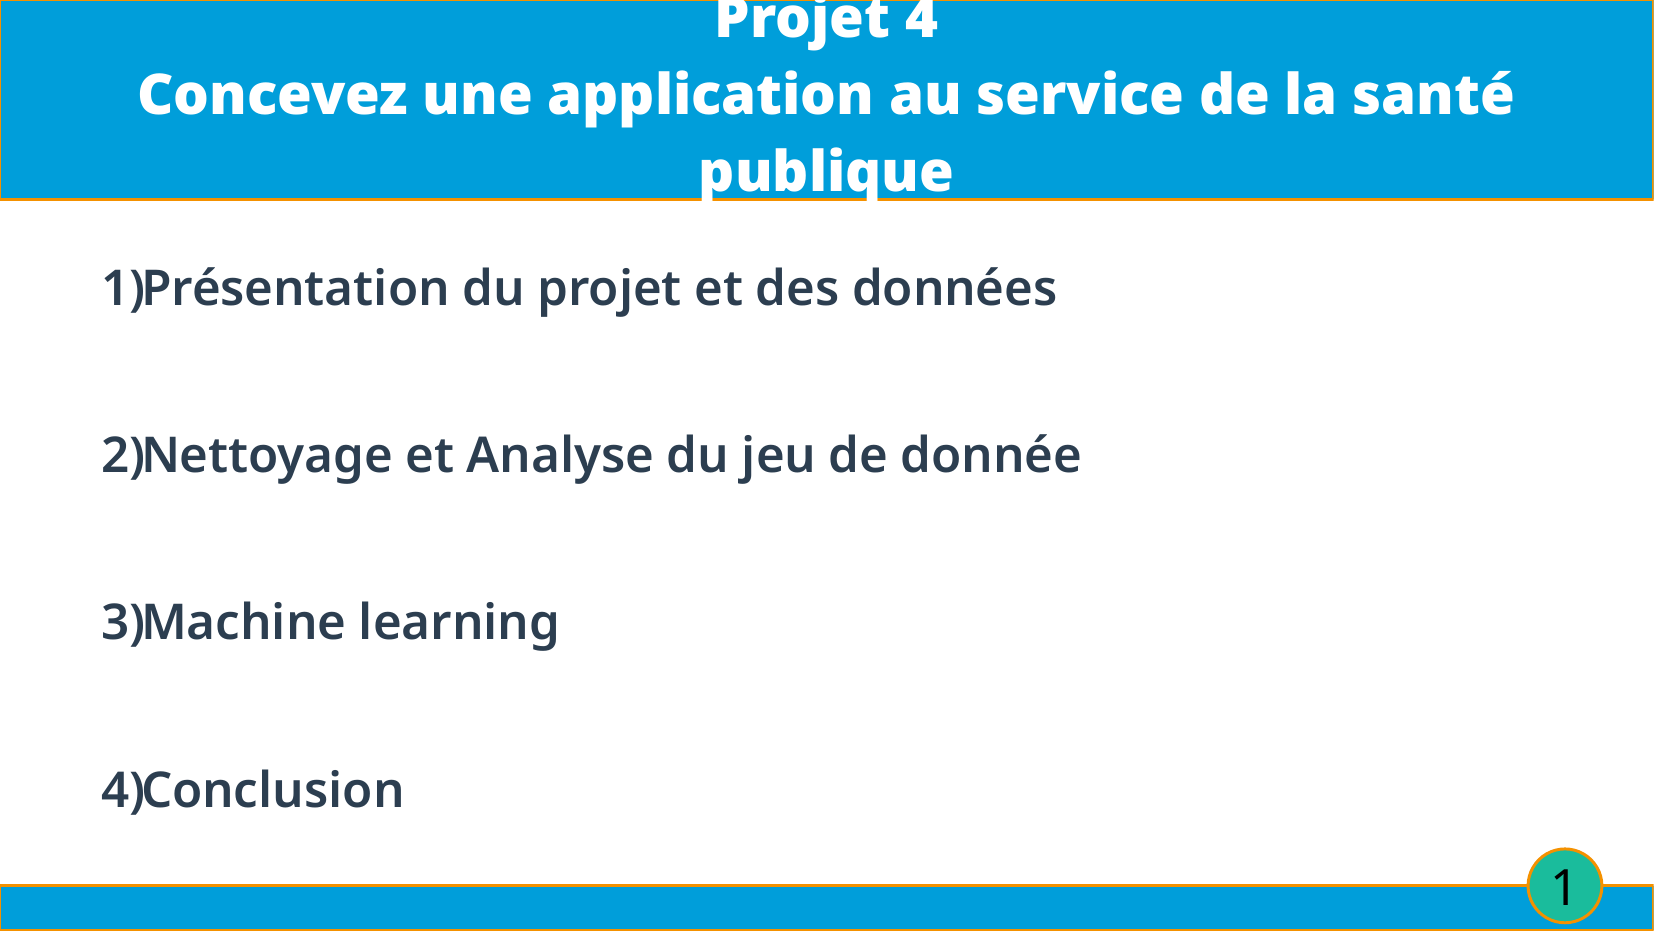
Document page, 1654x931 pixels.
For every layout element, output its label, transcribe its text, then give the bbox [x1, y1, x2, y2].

title Projet 4 Concevez une application au service de la santé publique [82, 0, 1571, 189]
list Présentation du projet et des données Nettoyage et Analyse du jeu de donnée Machine learning Conclusion [88, 252, 1569, 827]
